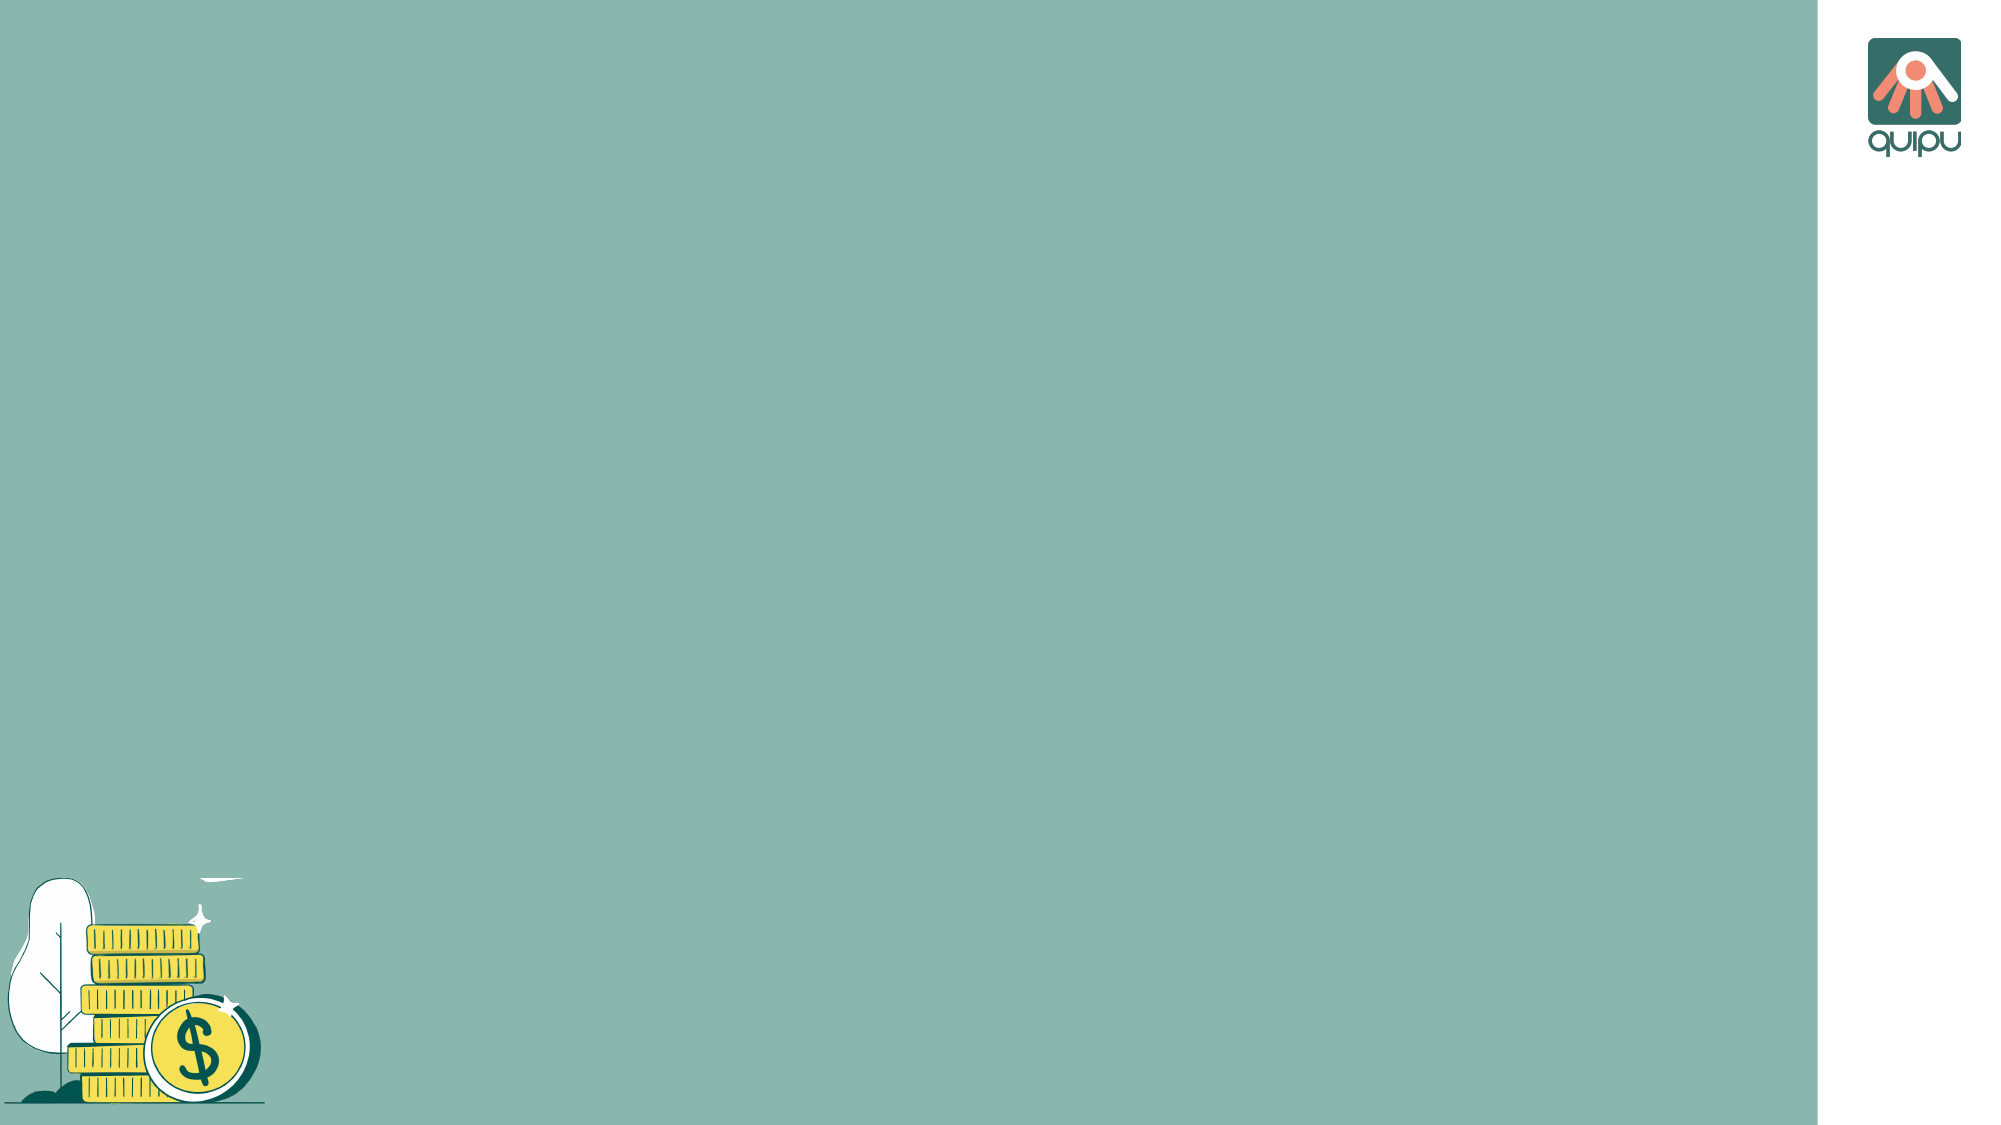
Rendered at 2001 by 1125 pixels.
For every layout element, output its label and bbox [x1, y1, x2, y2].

picture [0, 878, 265, 1114]
text_box [1817, 0, 2000, 1125]
picture [1868, 38, 1961, 157]
